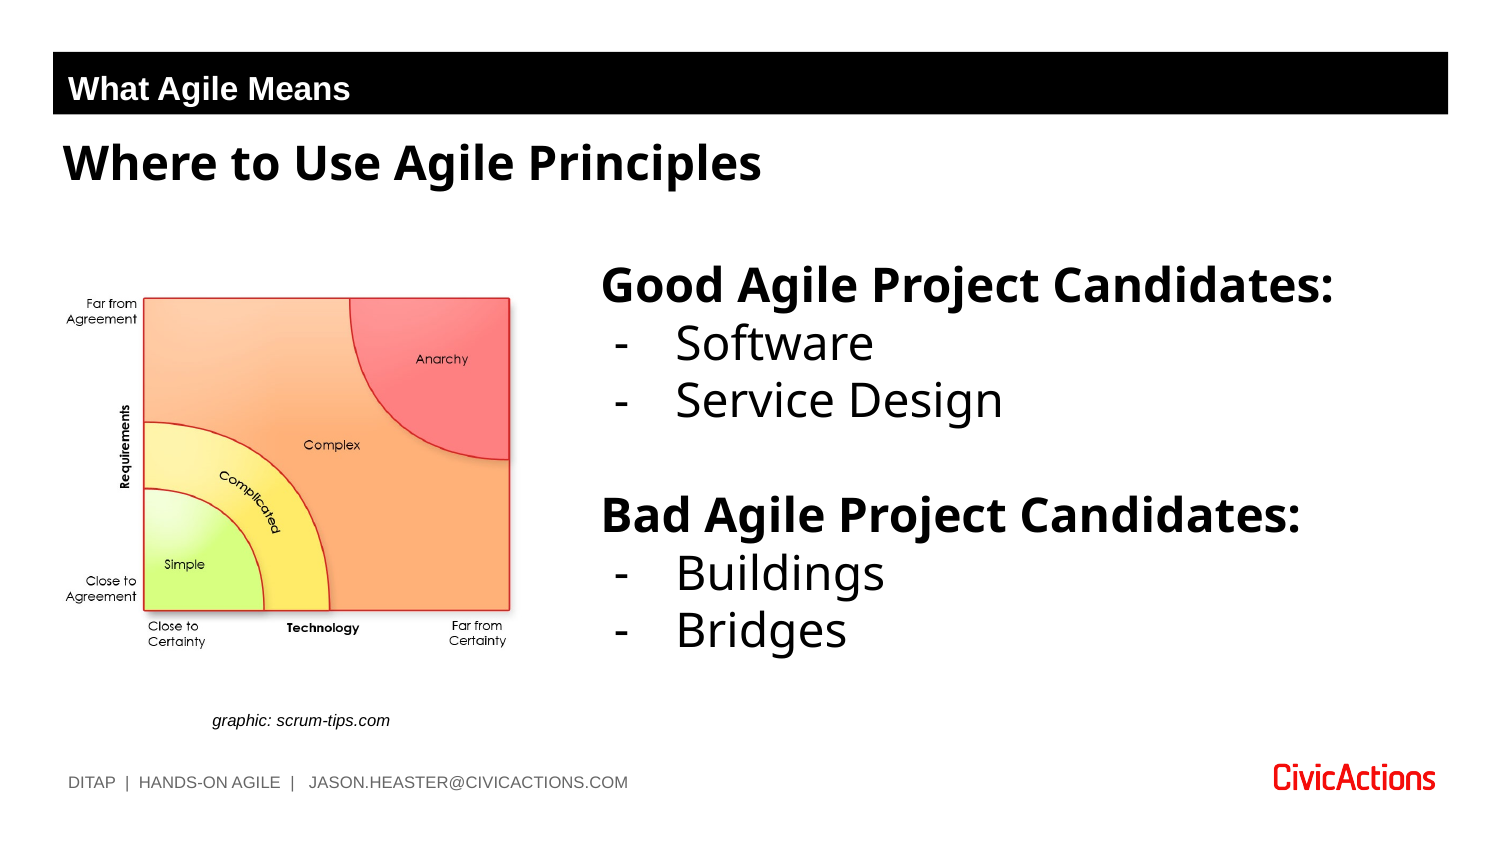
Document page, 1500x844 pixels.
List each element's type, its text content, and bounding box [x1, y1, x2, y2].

picture [1271, 758, 1438, 795]
list Where to Use Agile Principles [53, 123, 1449, 215]
text_box graphic: scrum-tips.com [162, 695, 441, 743]
picture [53, 288, 551, 656]
text_box Good Agile Project Candidates: Software Service Design Bad Agile Project Candidates: Buildings Bridges [585, 239, 1449, 704]
title What Agile Means [53, 51, 1449, 115]
